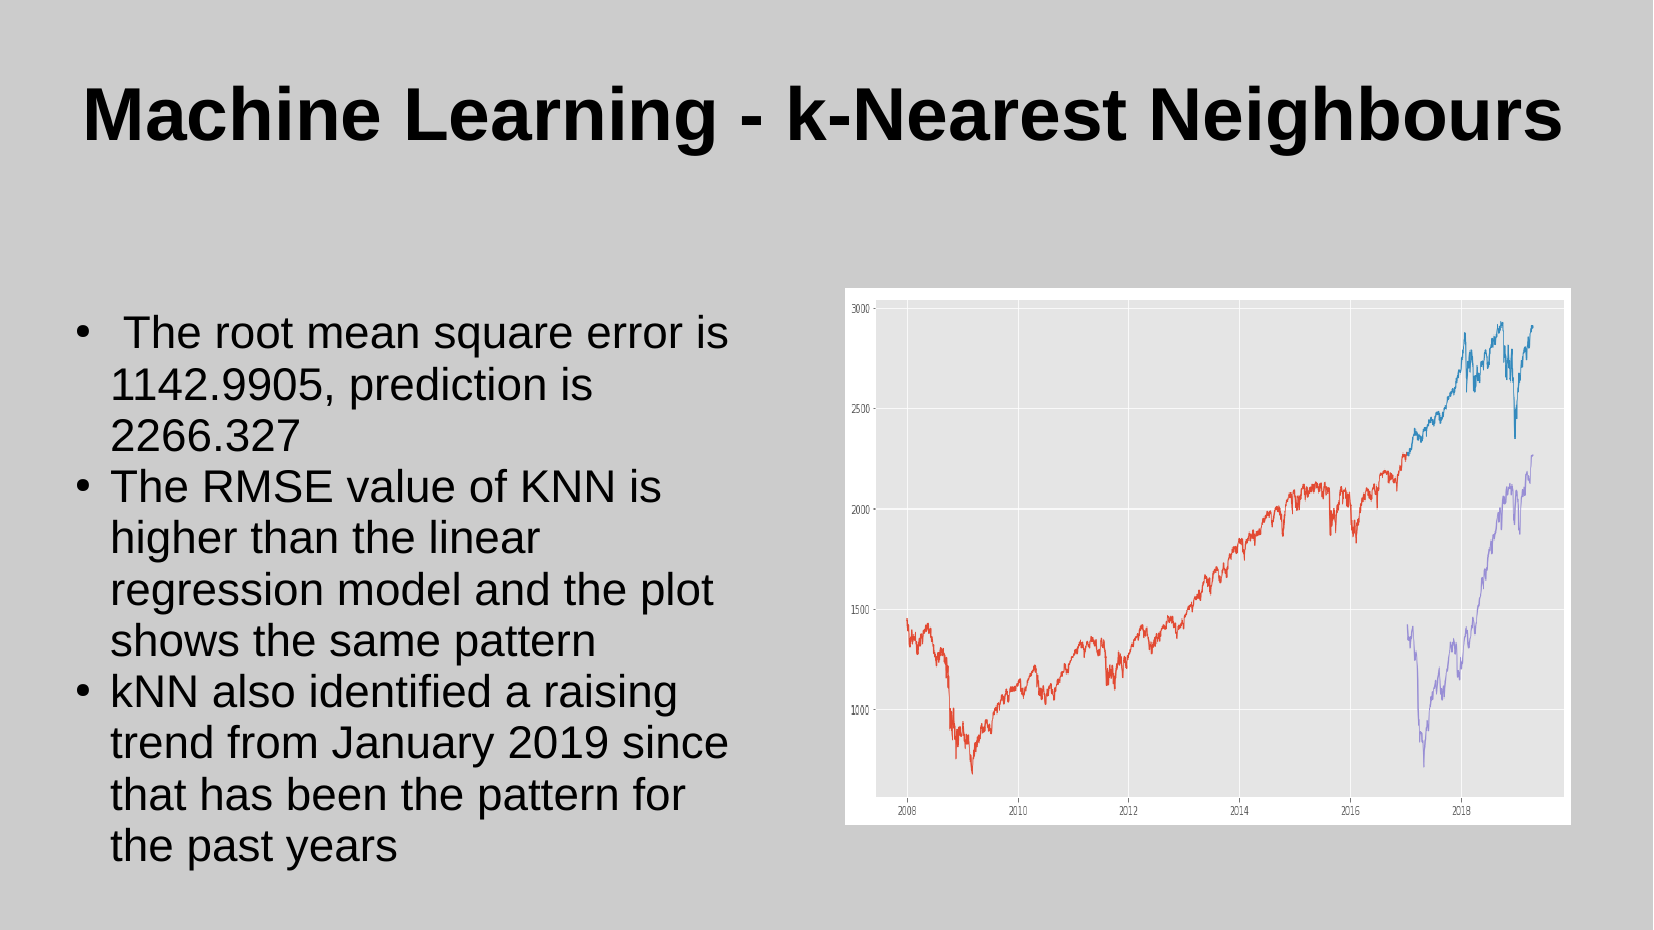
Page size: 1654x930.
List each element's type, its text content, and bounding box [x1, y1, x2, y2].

subtitle [82, 217, 1571, 757]
picture [845, 288, 1571, 826]
title Machine Learning - k-Nearest Neighbours [82, 37, 1571, 193]
text_box The root mean square error is 1142.9905, prediction is 2266.327 The RMSE value of KNN is higher than the linear regression model and the plot shows the same pattern kNN also identified a raising trend from January 2019 since that has been the pattern for the past years [60, 300, 766, 930]
